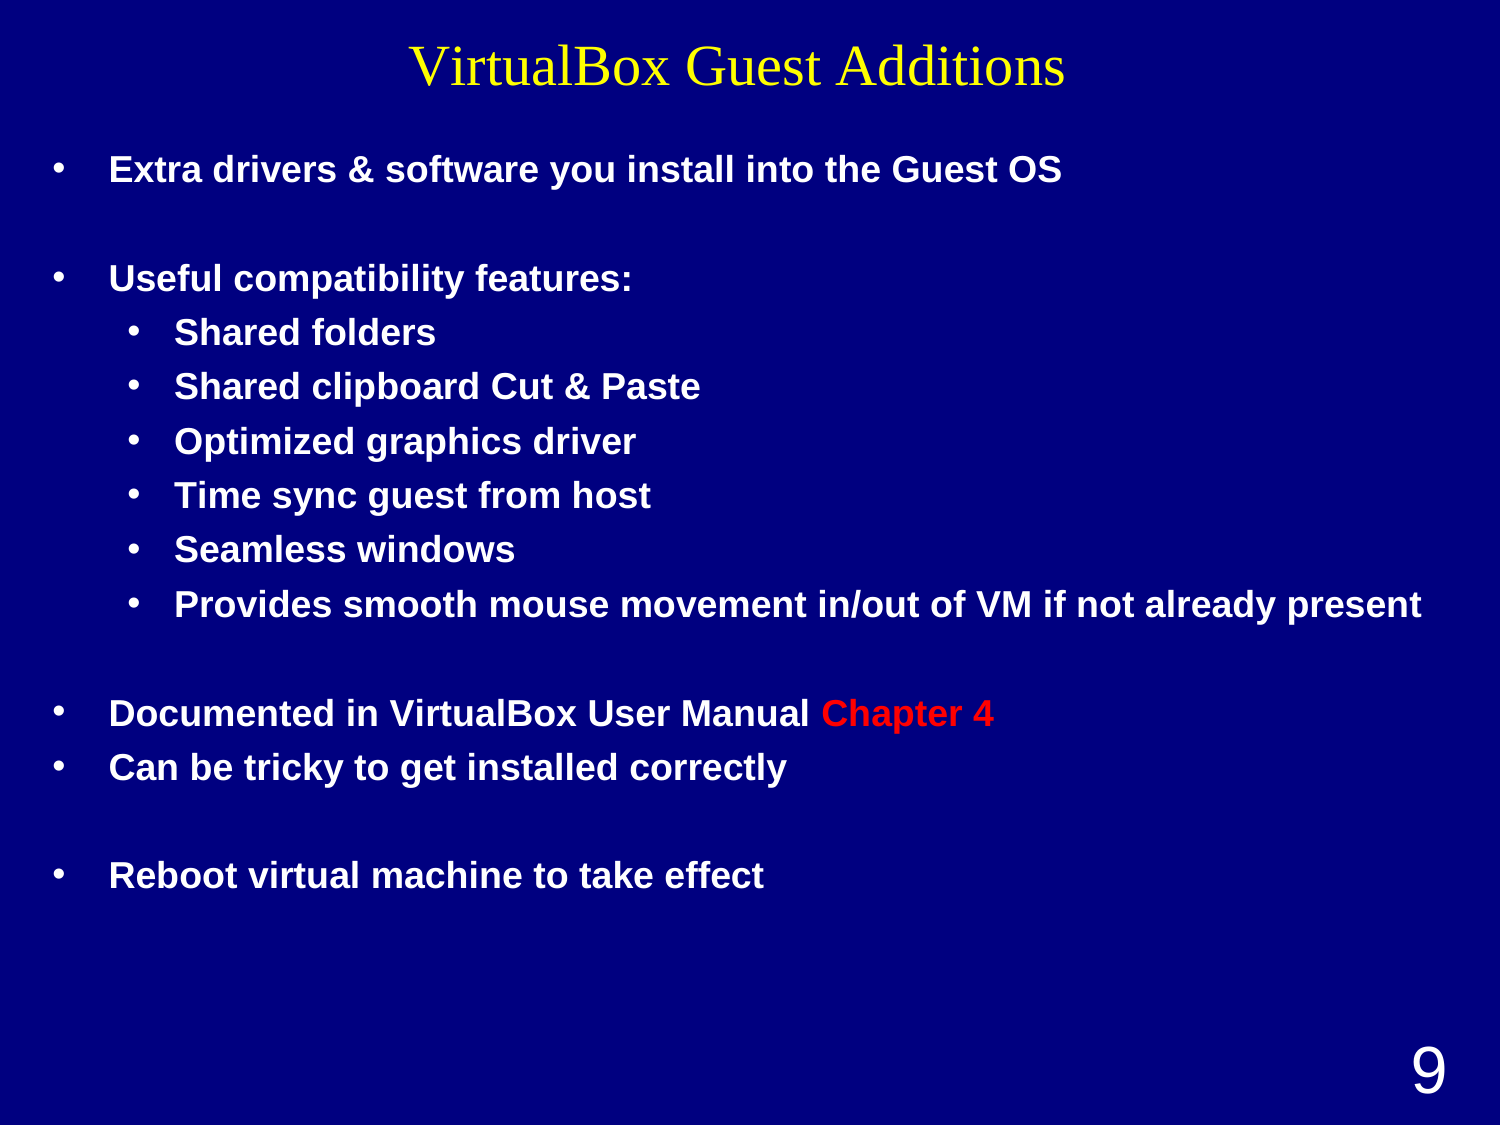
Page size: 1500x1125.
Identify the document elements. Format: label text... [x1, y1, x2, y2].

list Extra drivers & software you install into the Guest OS Useful compatibility features: Shared folders Shared clipboard Cut & Paste Optimized graphics driver Time sync guest from host Seamless windows Provides smooth mouse movement in/out of VM if not already present Documented in VirtualBox User Manual Chapter 4 Can be tricky to get installed correctly Reboot virtual machine to take effect [37, 137, 1476, 988]
title VirtualBox Guest Additions [99, 19, 1375, 106]
